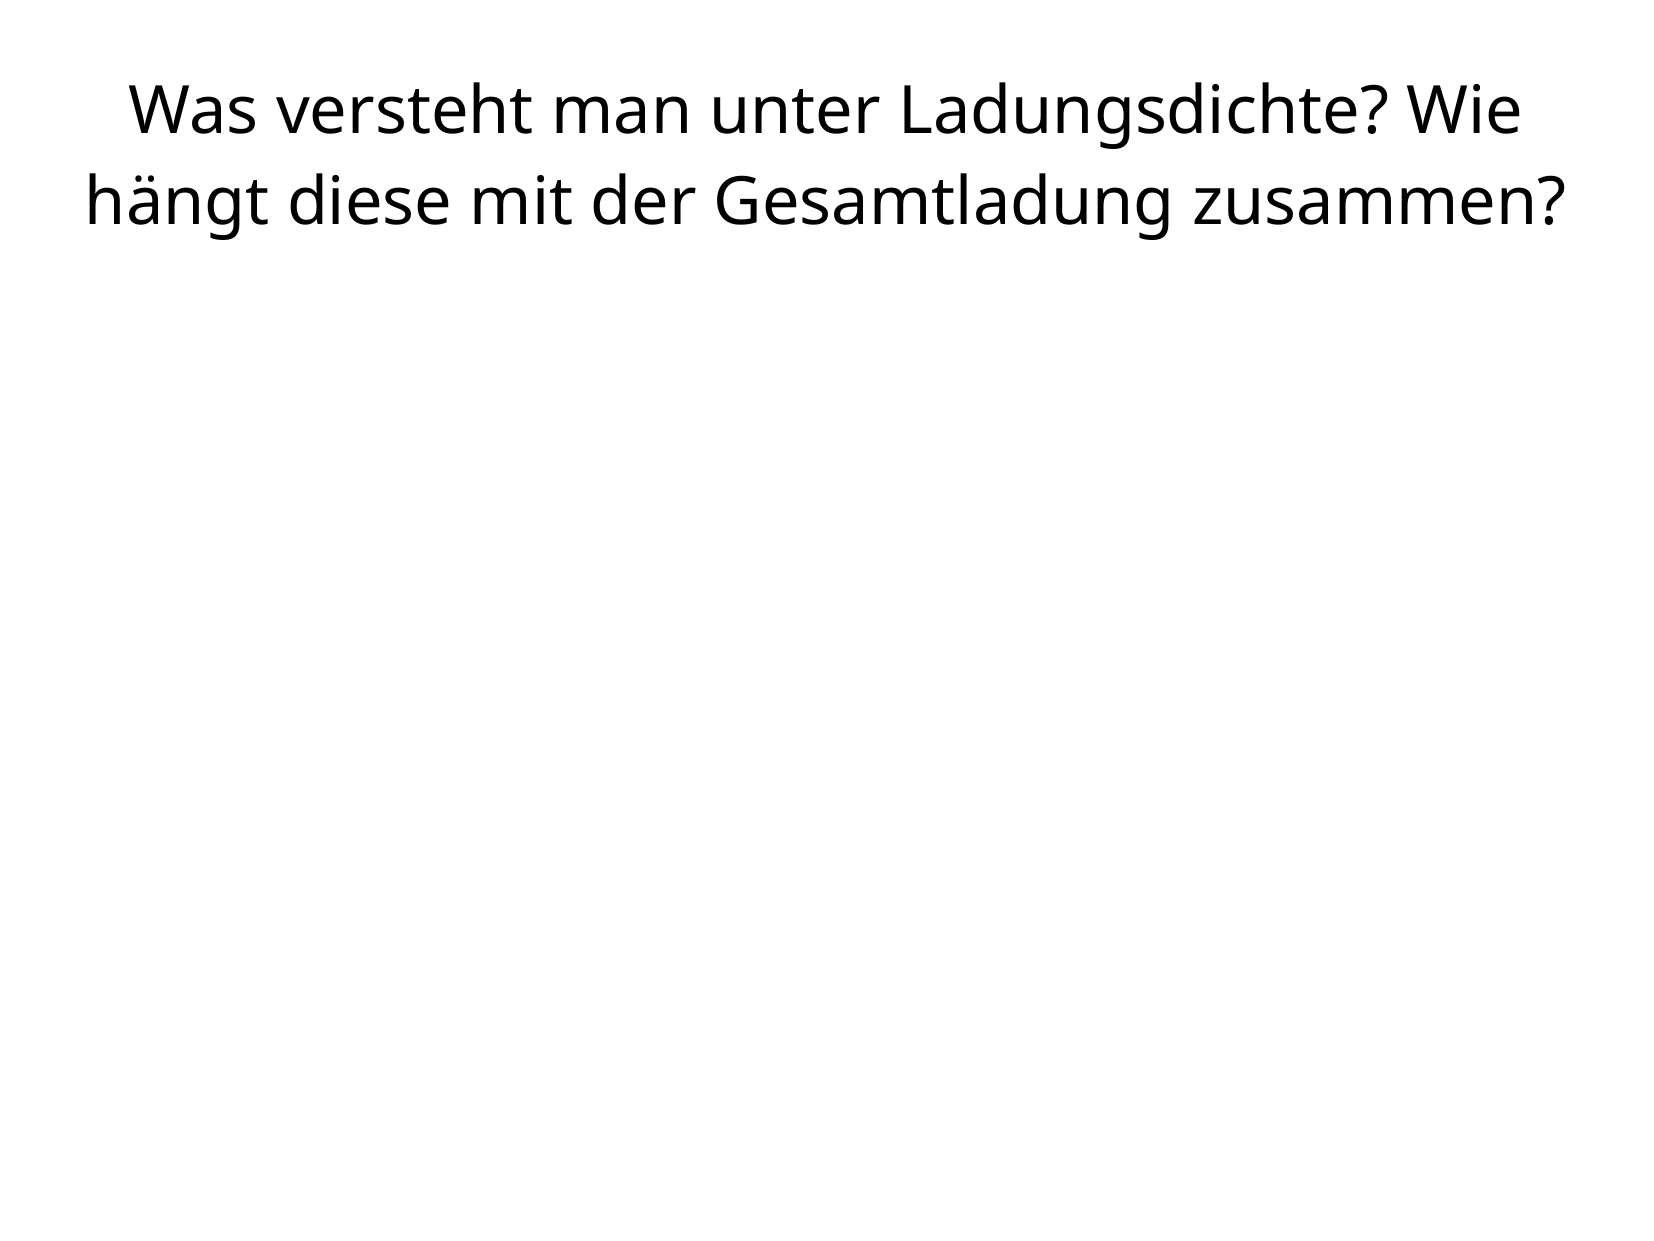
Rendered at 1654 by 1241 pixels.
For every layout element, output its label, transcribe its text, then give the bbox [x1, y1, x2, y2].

title Was versteht man unter Ladungsdichte? Wie hängt diese mit der Gesamtladung zusammen? [82, 49, 1571, 257]
